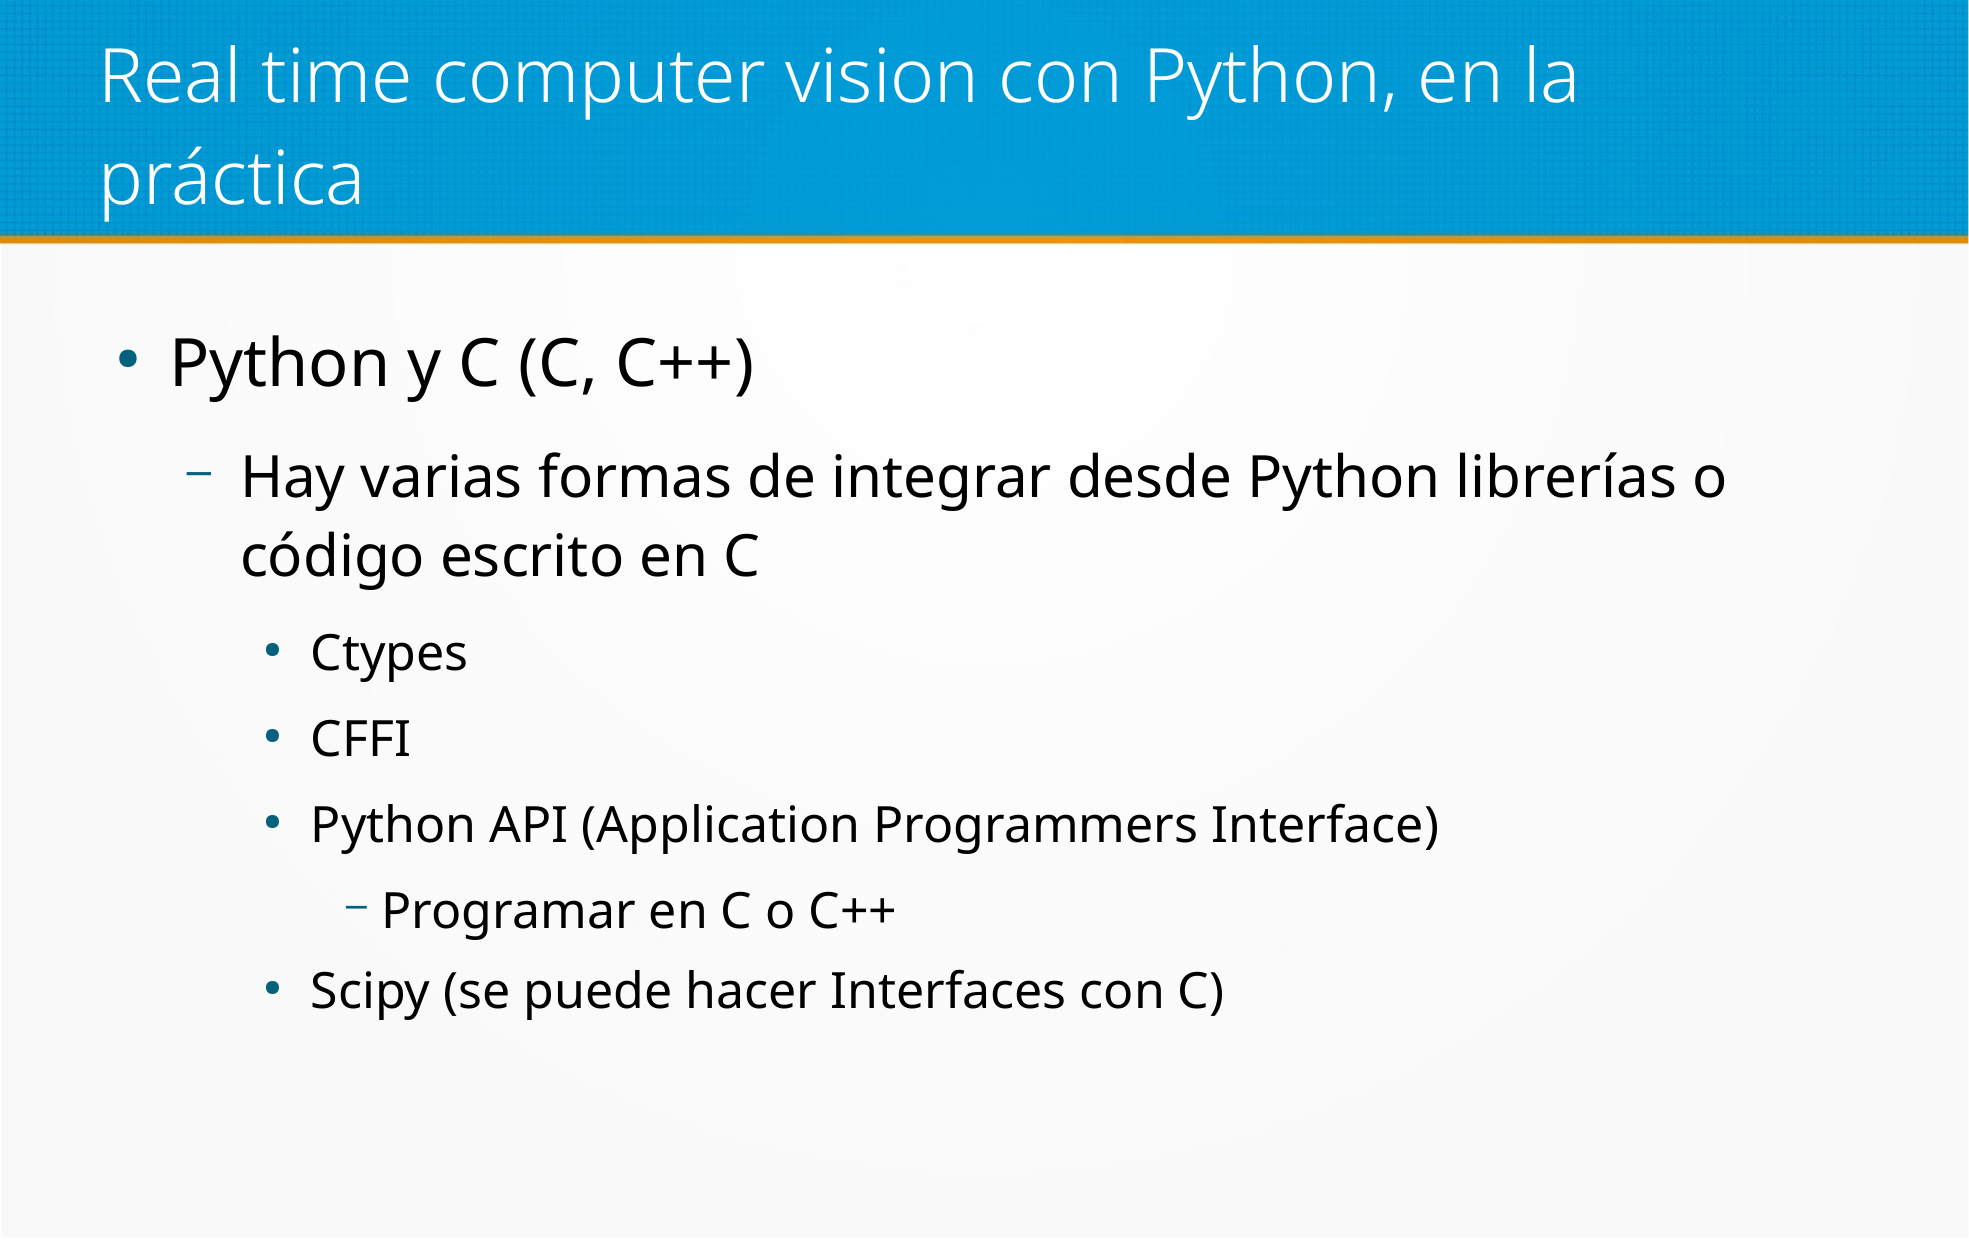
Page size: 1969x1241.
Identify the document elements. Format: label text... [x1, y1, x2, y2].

list Python y C (C, C++) Hay varias formas de integrar desde Python librerías o código escrito en C Ctypes CFFI Python API (Application Programmers Interface) Programar en C o C++ Scipy (se puede hacer Interfaces con C) [98, 315, 1861, 1081]
picture [0, 233, 1969, 1241]
title Real time computer vision con Python, en la práctica [98, 19, 1870, 227]
